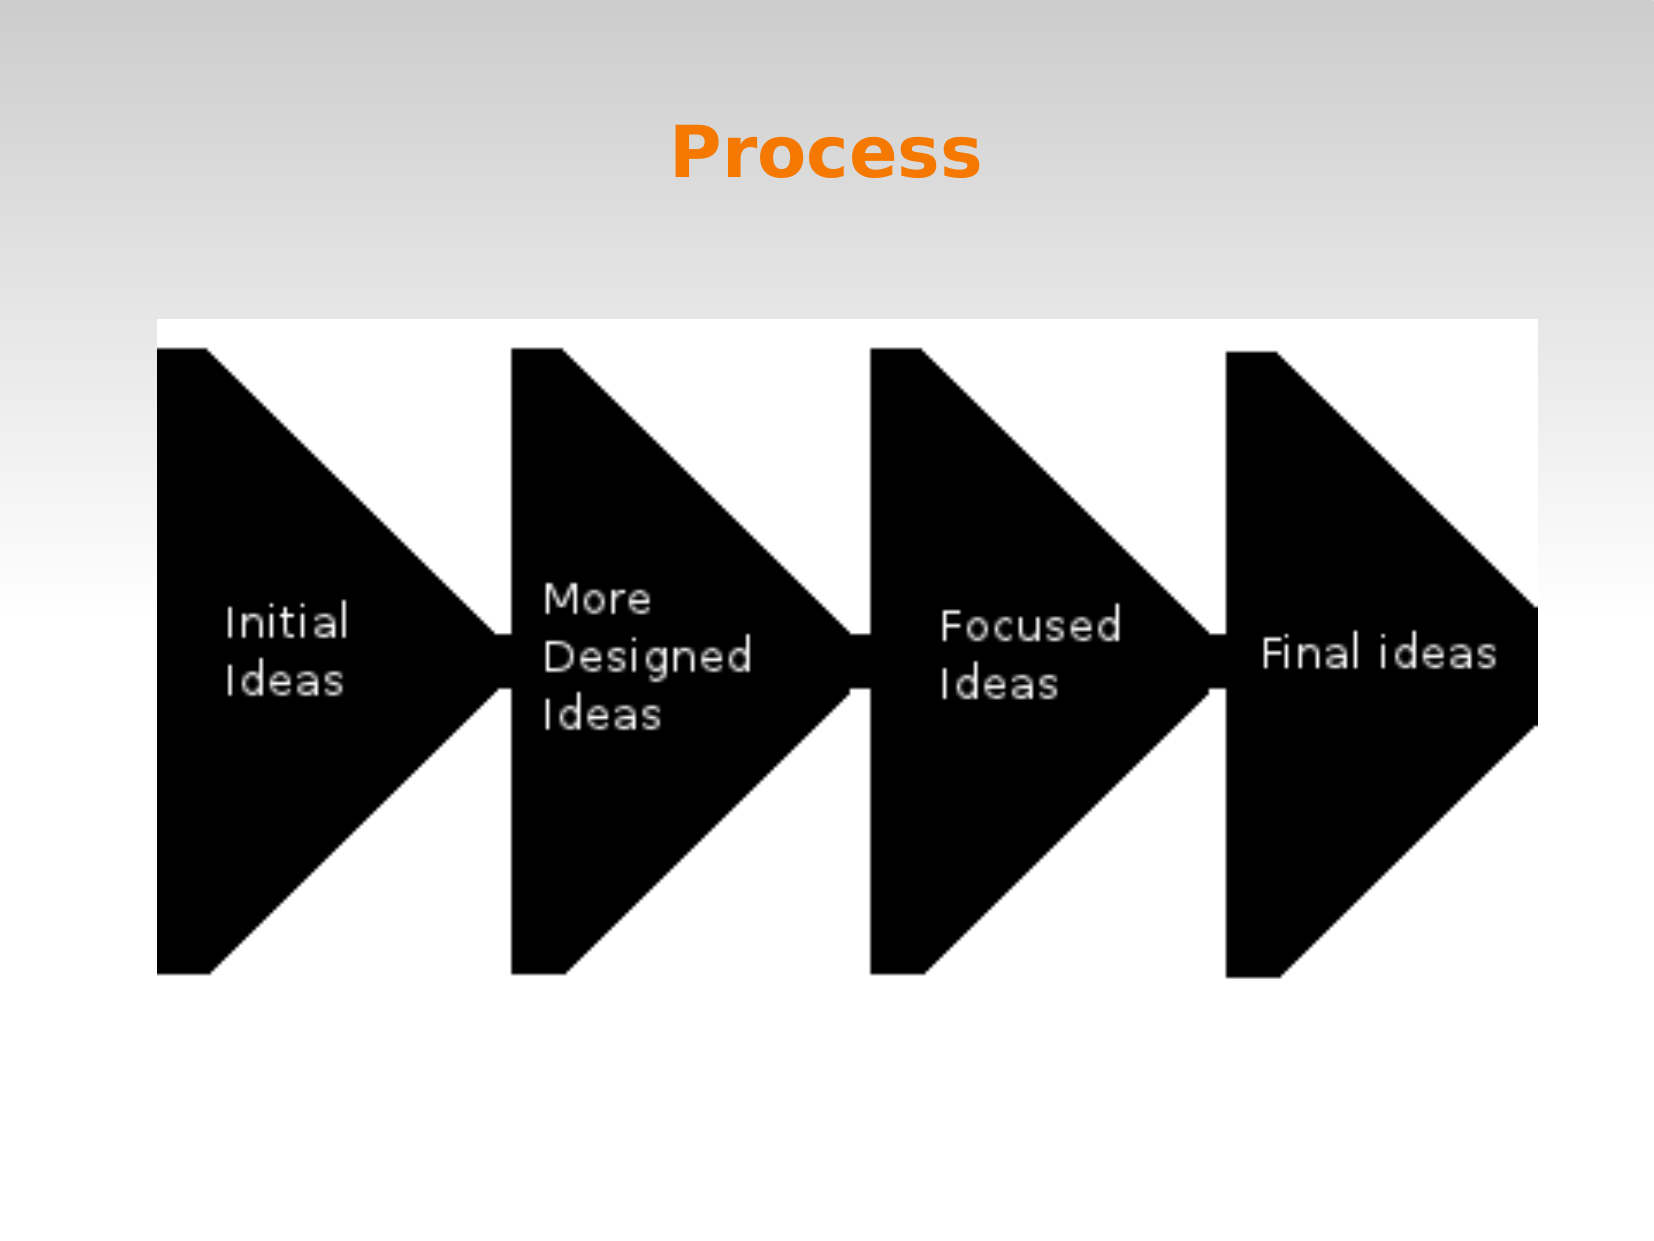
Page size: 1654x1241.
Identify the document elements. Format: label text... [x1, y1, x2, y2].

title Process [82, 49, 1571, 257]
picture [157, 319, 1538, 1013]
